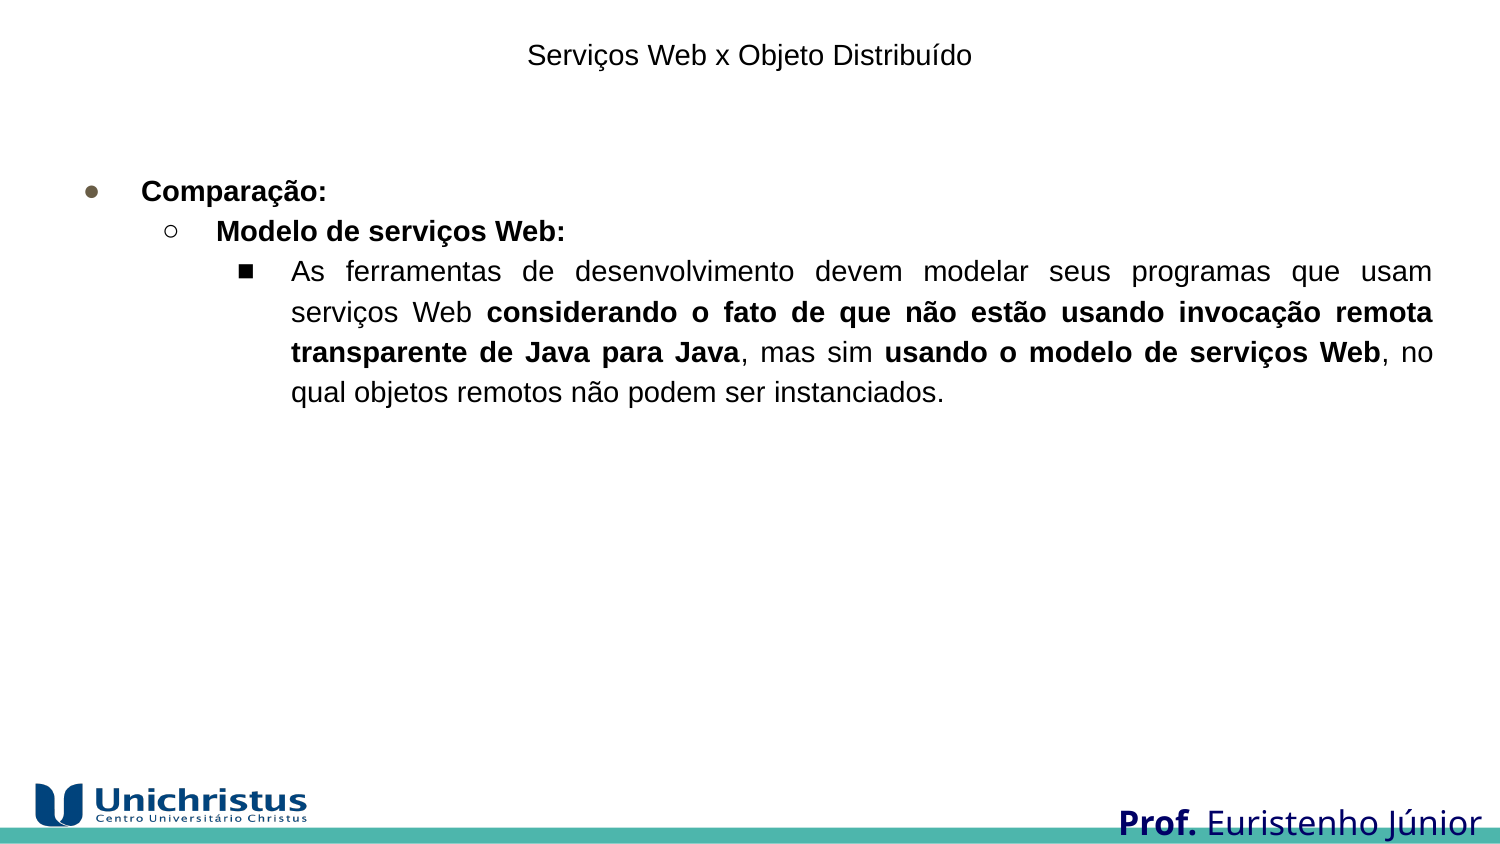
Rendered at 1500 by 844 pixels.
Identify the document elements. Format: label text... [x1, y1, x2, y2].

title Serviços Web x Objeto Distribuído [51, 20, 1449, 137]
picture [31, 781, 311, 828]
list Comparação: Modelo de serviços Web: As ferramentas de desenvolvimento devem modelar seus programas que usam serviços Web considerando o fato de que não estão usando invocação remota transparente de Java para Java, mas sim usando o modelo de serviços Web, no qual objetos remotos não podem ser instanciados. [51, 152, 1449, 750]
text_box Prof. Euristenho Júnior [1103, 791, 1500, 844]
